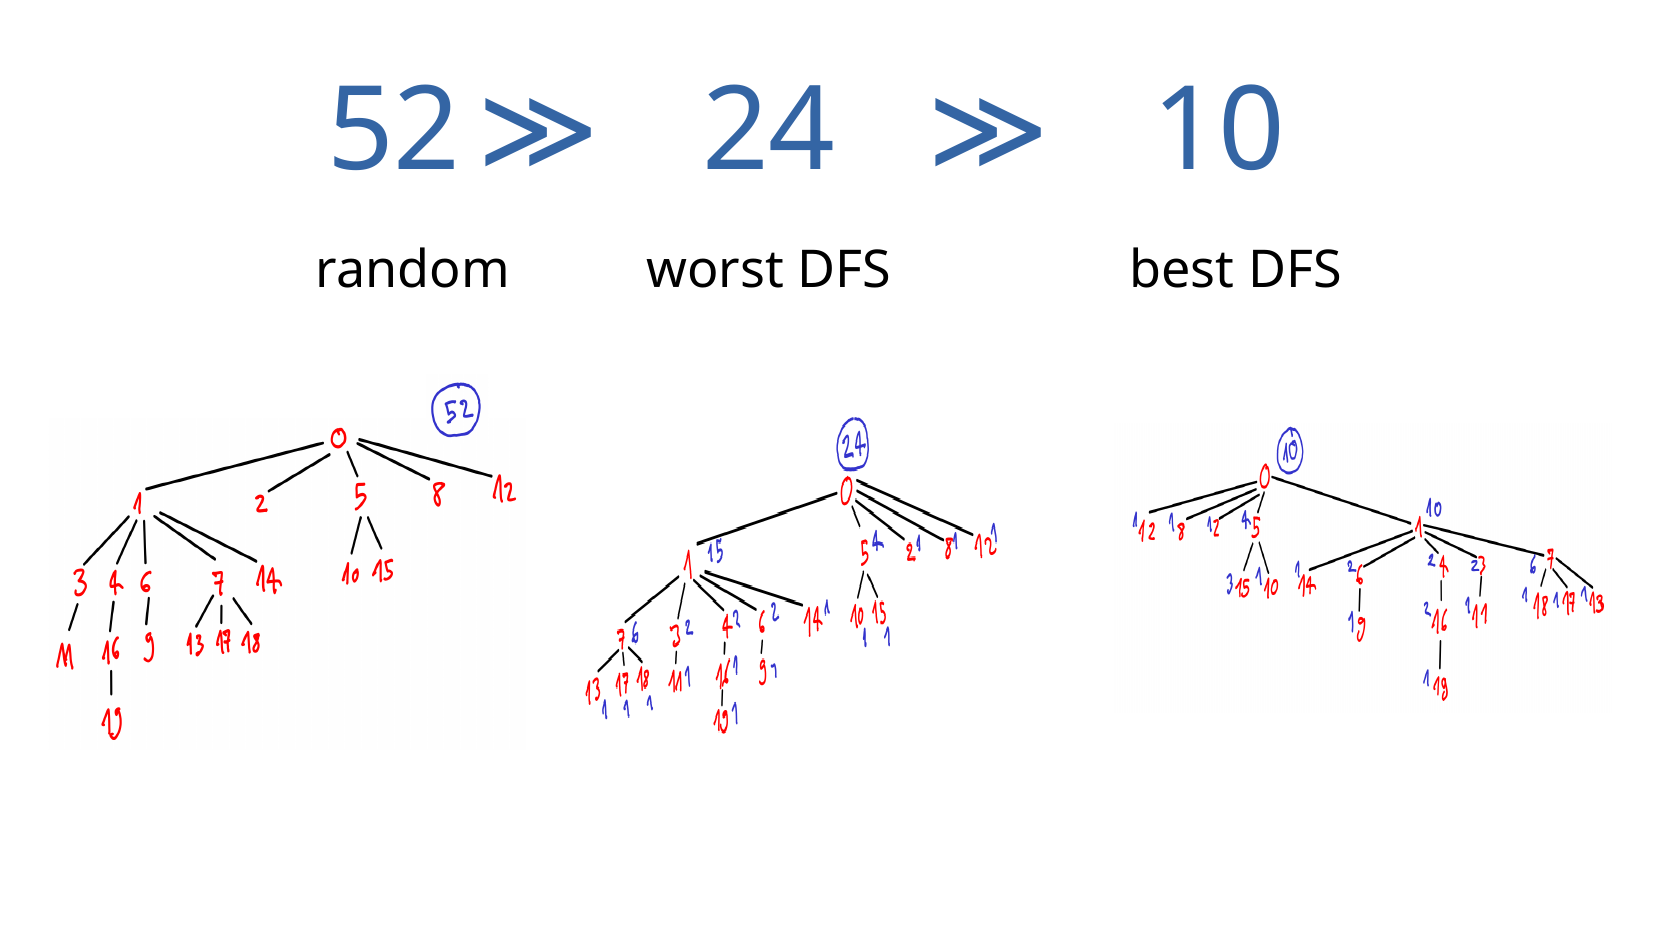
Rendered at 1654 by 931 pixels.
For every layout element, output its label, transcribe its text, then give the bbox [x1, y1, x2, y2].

text_box 52 ≫ 24 ≫ 10 [150, 37, 1463, 263]
text_box best DFS [971, 224, 1501, 376]
picture [582, 412, 1013, 776]
text_box worst DFS [562, 224, 971, 376]
picture [1114, 423, 1613, 713]
picture [48, 374, 526, 751]
text_box random [300, 224, 526, 308]
